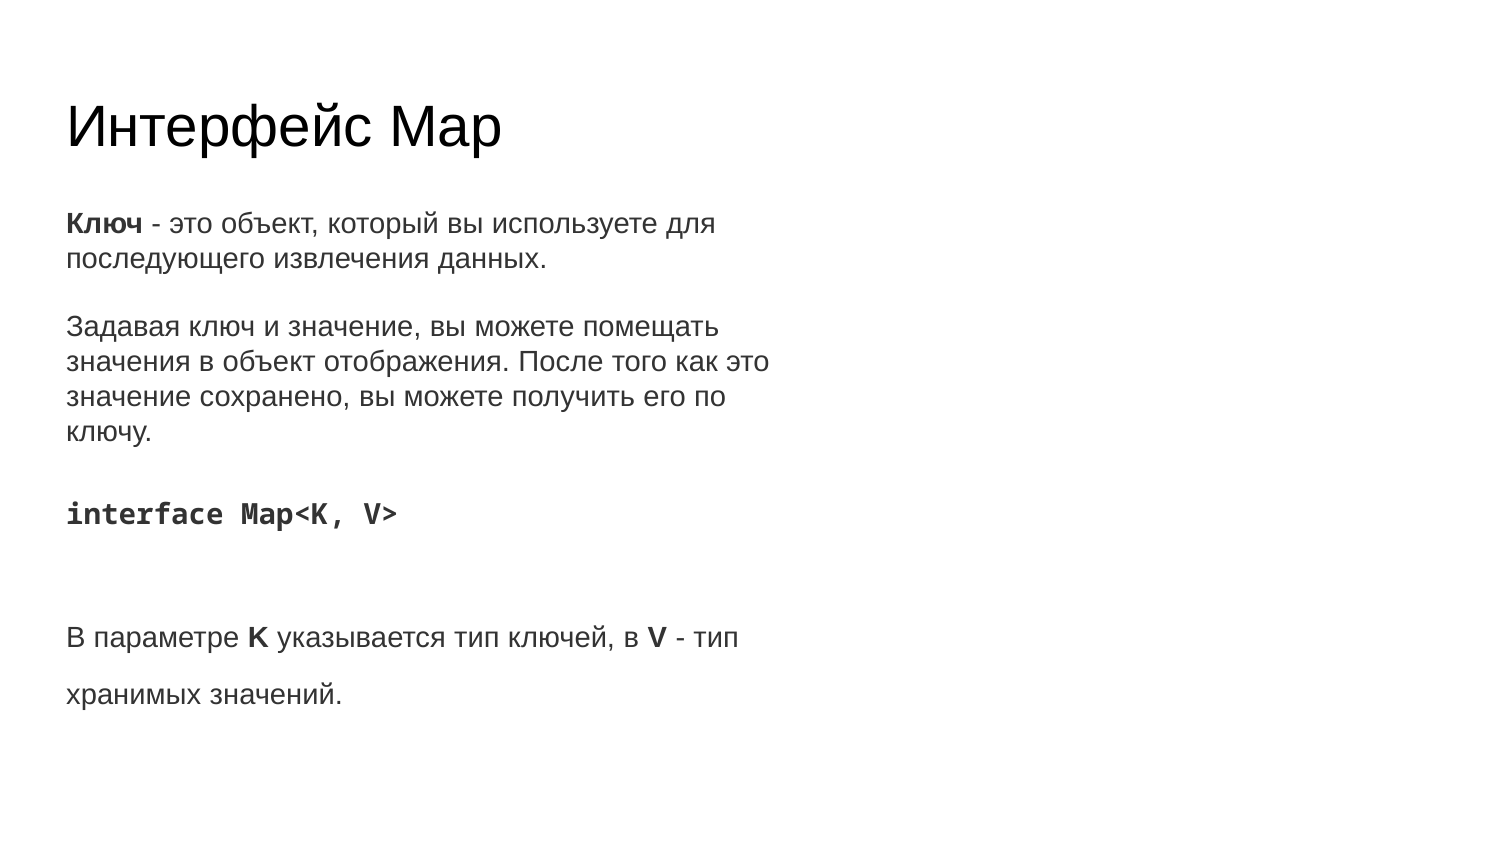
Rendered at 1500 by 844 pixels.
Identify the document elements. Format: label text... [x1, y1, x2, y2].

list Ключ - это объект, который вы используете для последующего извлечения данных. Задавая ключ и значение, вы можете помещать значения в объект отображения. После того как это значение сохранено, вы можете получить его по ключу. interface Map<K, V> В параметре K указывается тип ключей, в V - тип хранимых значений. [51, 189, 800, 750]
title Интерфейс Map [51, 72, 1449, 167]
